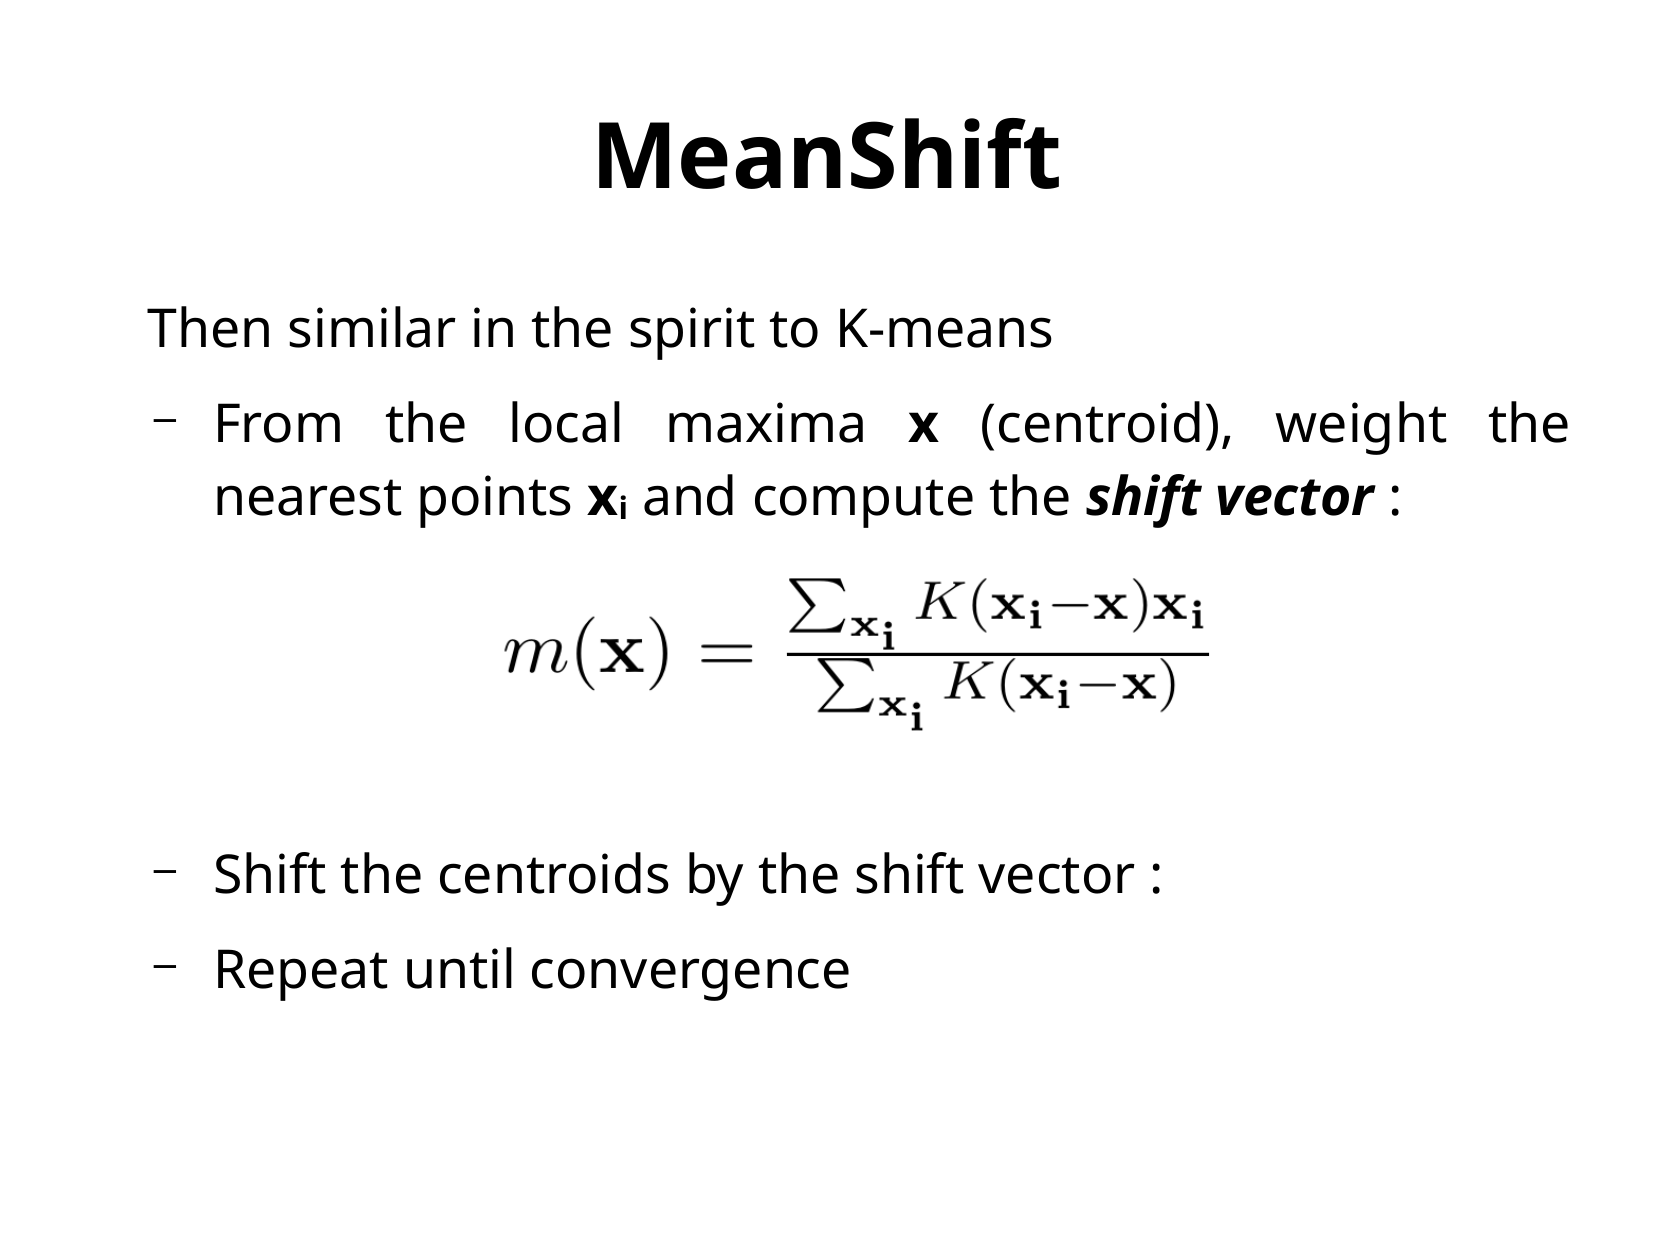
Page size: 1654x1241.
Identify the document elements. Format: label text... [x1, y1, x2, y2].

picture [495, 554, 1226, 740]
list Then similar in the spirit to K-means From the local maxima x (centroid), weight the nearest points xi and compute the shift vector : Shift the centroids by the shift vector : Repeat until convergence [82, 290, 1571, 1010]
title MeanShift [82, 49, 1571, 257]
